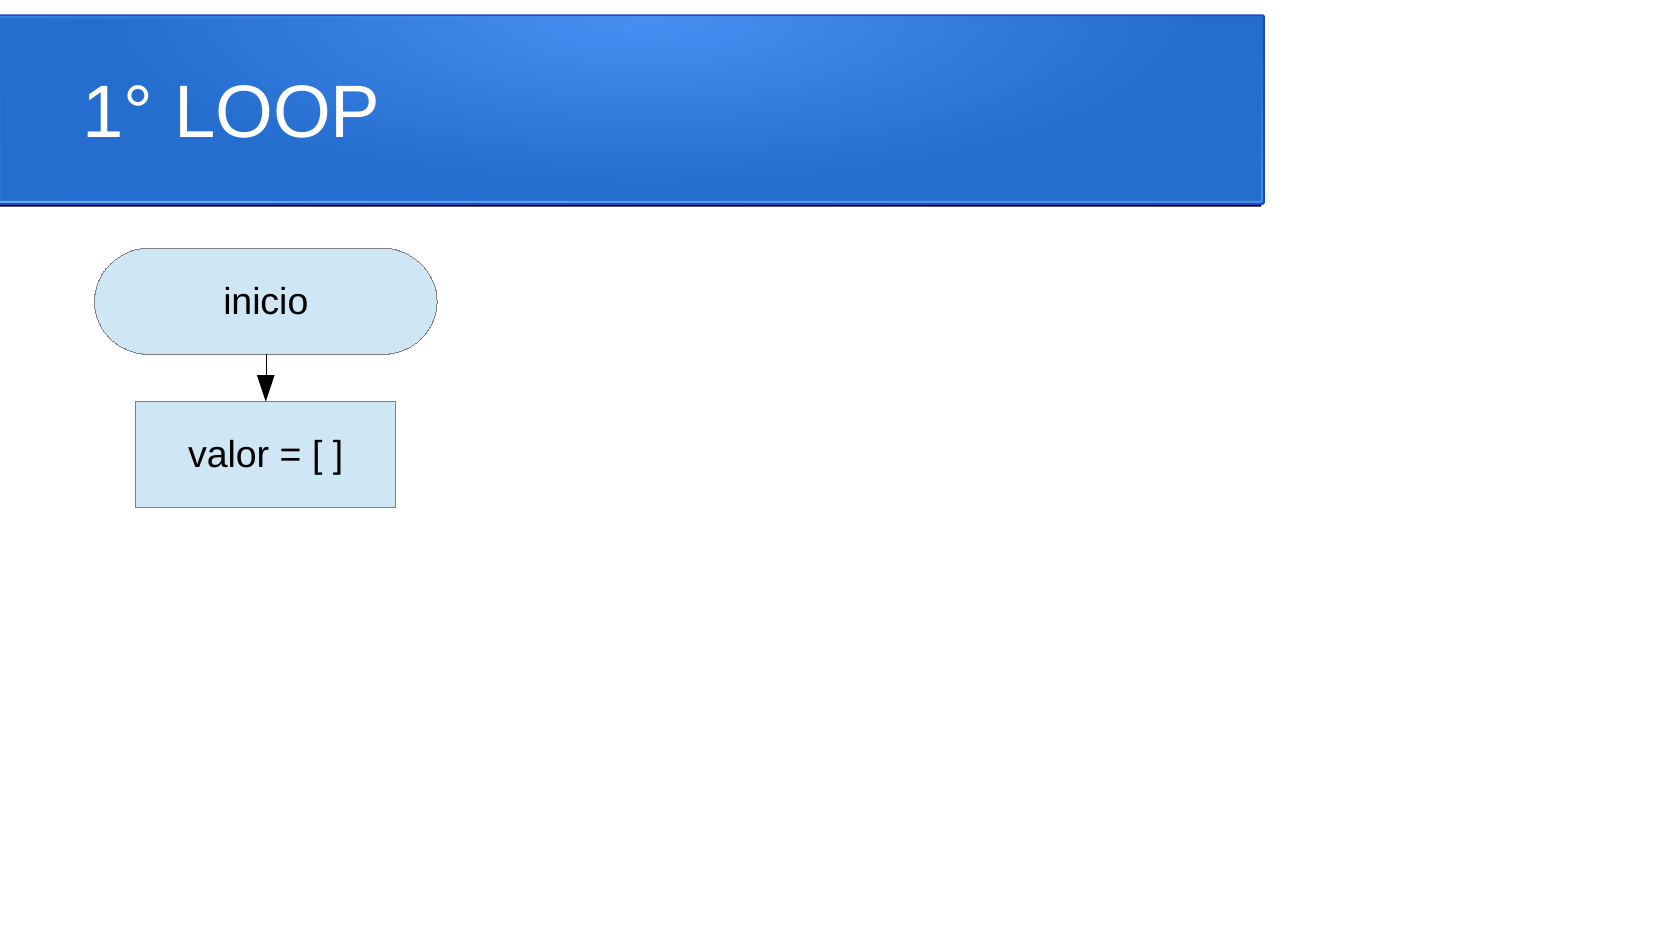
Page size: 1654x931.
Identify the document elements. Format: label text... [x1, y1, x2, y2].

text_box valor = [ ] [135, 401, 396, 508]
text_box inicio [94, 248, 438, 355]
title 1° LOOP [82, 35, 1235, 189]
